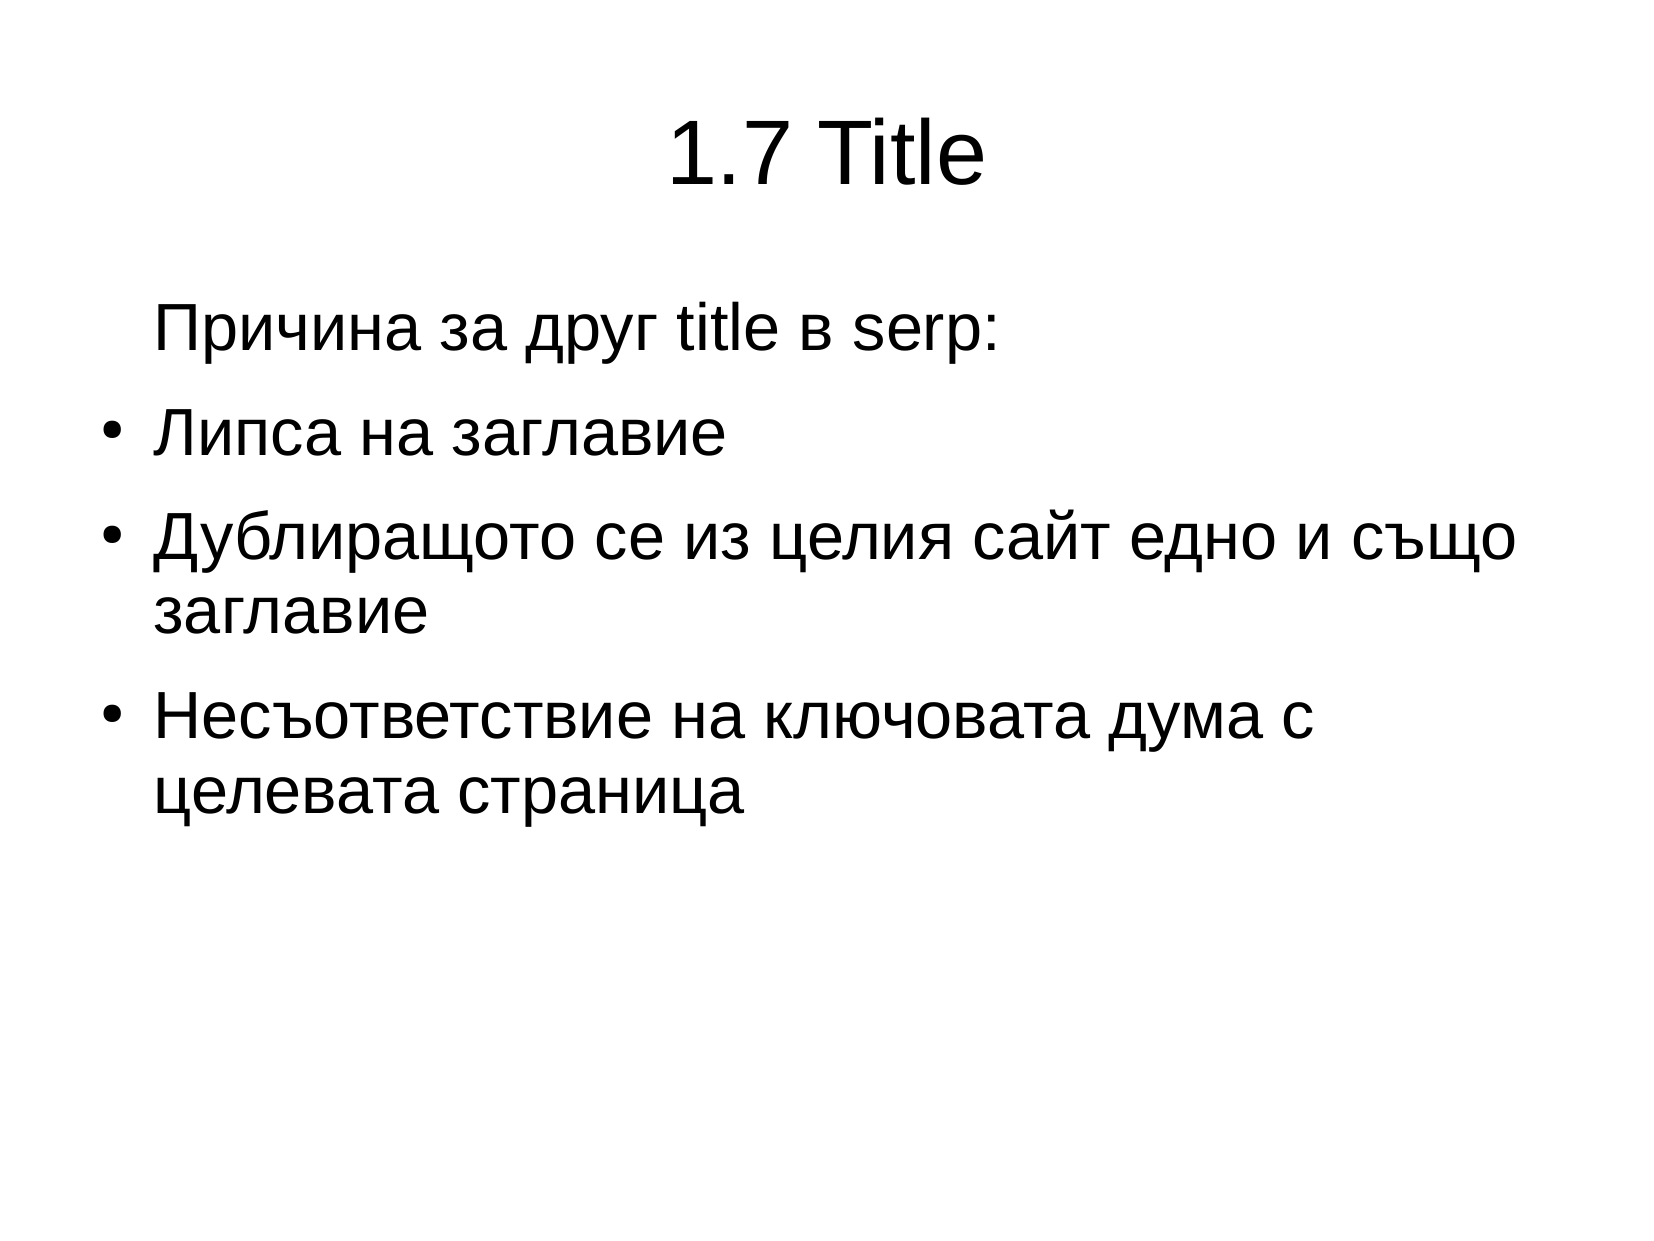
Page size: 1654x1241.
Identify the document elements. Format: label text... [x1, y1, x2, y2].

list Причина за друг title в serp: Липса на заглавие Дублиращото се из целия сайт едно и също заглавие Несъответствие на ключовата дума с целевата страница [82, 290, 1571, 1109]
title 1.7 Title [82, 49, 1571, 257]
